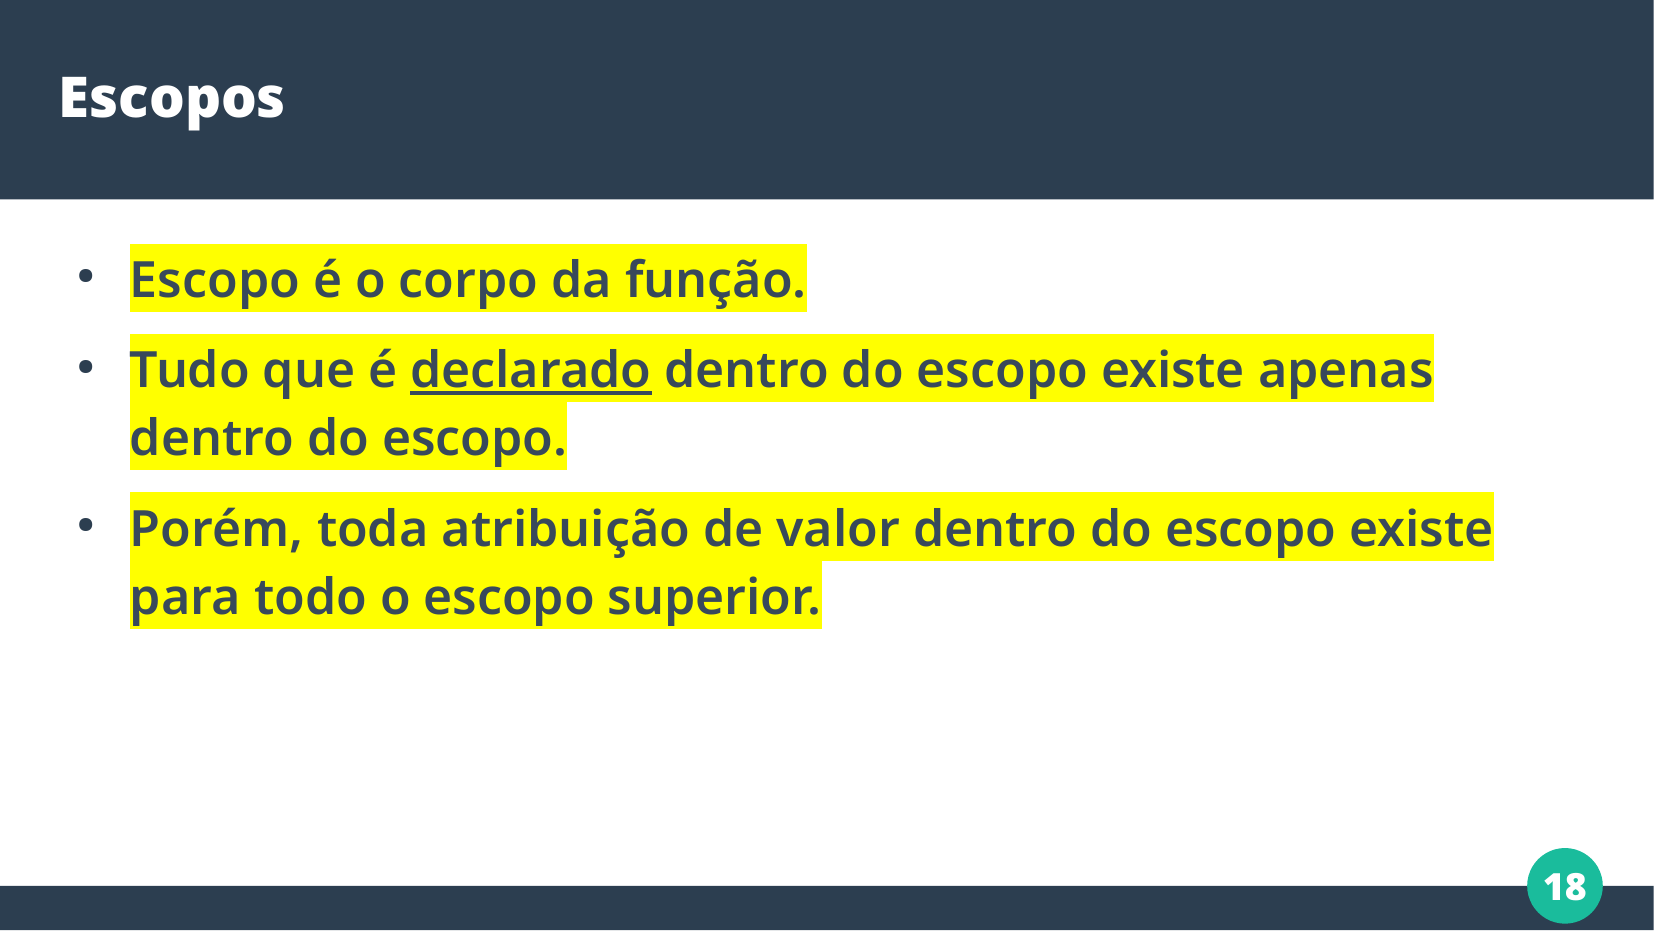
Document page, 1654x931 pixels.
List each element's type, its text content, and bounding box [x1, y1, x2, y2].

list Escopo é o corpo da função. Tudo que é declarado dentro do escopo existe apenas dentro do escopo. Porém, toda atribuição de valor dentro do escopo existe para todo o escopo superior. [59, 243, 1595, 864]
title Escopos [59, 37, 1595, 156]
